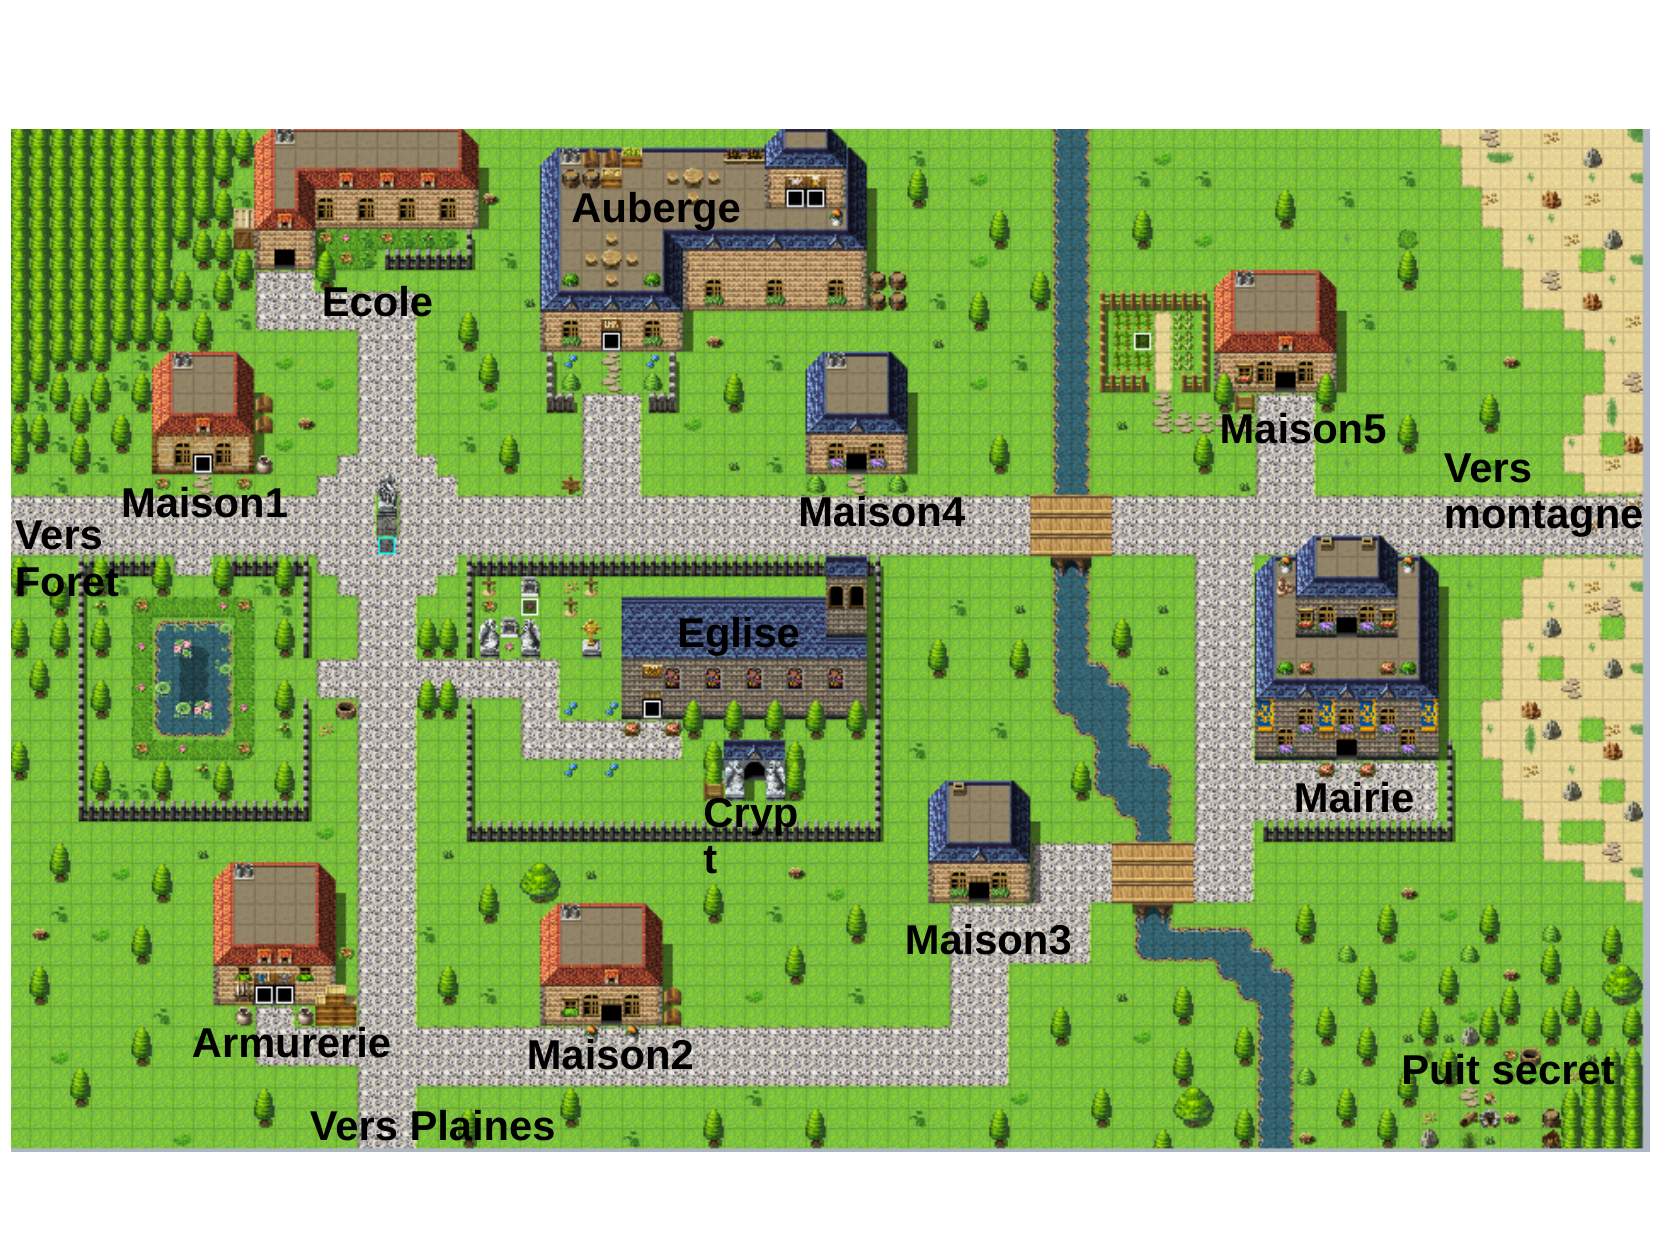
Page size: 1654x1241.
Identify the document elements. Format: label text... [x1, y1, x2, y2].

picture [11, 129, 1650, 1152]
text_box Vers Plaines [295, 1095, 571, 1170]
text_box Maison2 [512, 1024, 709, 1087]
text_box Armurerie [177, 1012, 426, 1075]
text_box Eglise [662, 602, 815, 665]
text_box Maison4 [783, 481, 981, 544]
text_box Vers Foret [0, 504, 135, 615]
text_box Mairie [1279, 767, 1430, 831]
text_box Maison1 [106, 472, 343, 572]
text_box Maison5 [1204, 398, 1402, 461]
text_box Maison3 [889, 909, 1087, 972]
text_box Crypt [688, 782, 827, 898]
text_box Ecole [307, 271, 473, 382]
text_box Puit secret [1386, 1039, 1630, 1102]
text_box Auberge [556, 177, 756, 240]
text_box Vers montagne [1429, 437, 1654, 547]
